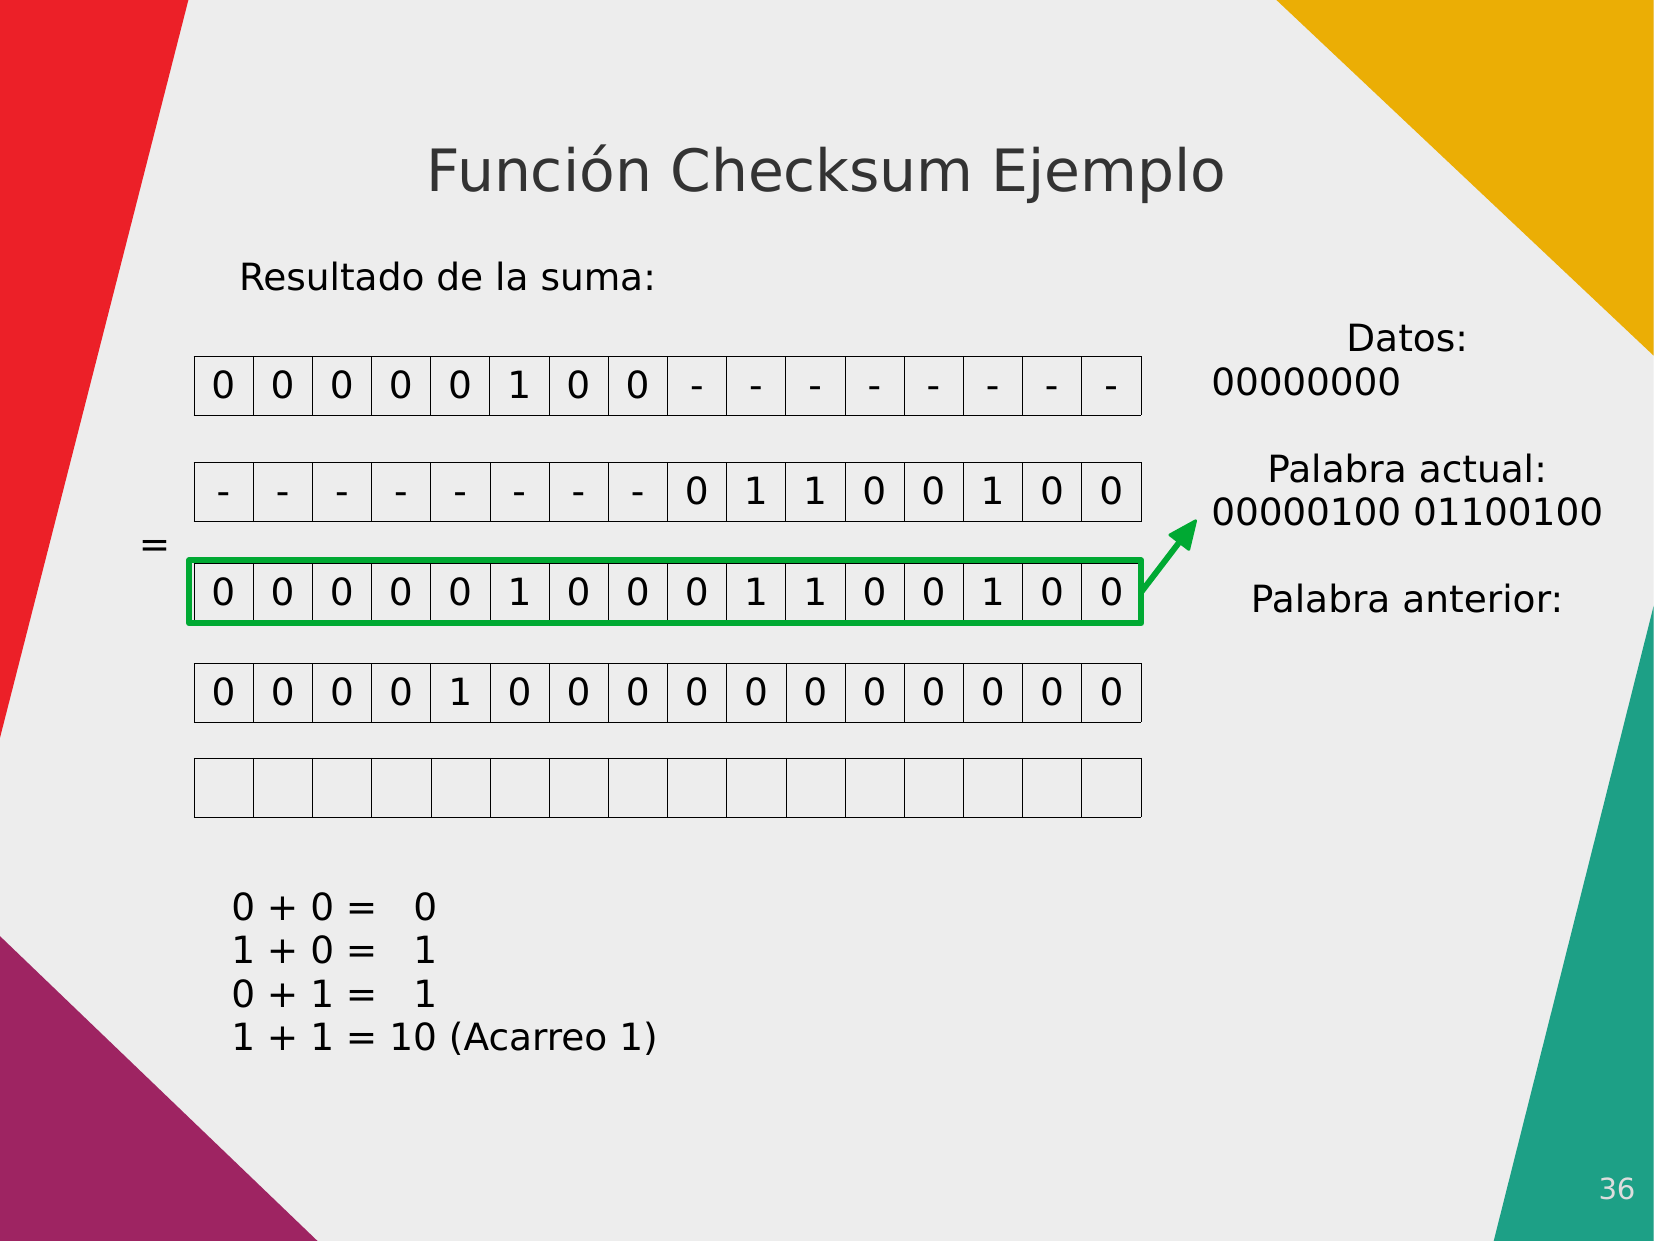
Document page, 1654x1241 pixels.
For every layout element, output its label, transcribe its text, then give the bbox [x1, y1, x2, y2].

text_box Datos: 00000000 Palabra actual: 00000100 01100100 Palabra anterior: [1196, 309, 1619, 977]
table_header 0 [609, 564, 667, 620]
title Función Checksum Ejemplo [114, 73, 1539, 271]
table_header 0 [254, 357, 312, 415]
table_header - [727, 357, 785, 415]
table_header 0 [609, 664, 667, 722]
table_header [609, 759, 667, 817]
table_header - [313, 463, 371, 521]
table_header - [786, 357, 845, 415]
table_header 0 [313, 357, 371, 415]
text_box Resultado de la suma: [224, 248, 672, 307]
table_header - [1082, 357, 1141, 415]
table_header - [905, 357, 963, 415]
table_header - [964, 357, 1022, 415]
table_header 0 [905, 664, 963, 722]
text_box 0 + 0 = 0 1 + 0 = 1 0 + 1 = 1 1 + 1 = 10 (Acarreo 1) [216, 877, 674, 1067]
table_header 0 [491, 664, 549, 722]
table_header 0 [313, 564, 371, 620]
table_header - [491, 463, 549, 521]
table_header 1 [727, 564, 785, 620]
table_header 1 [786, 463, 845, 521]
table_header 0 [1082, 664, 1141, 722]
table_header [727, 759, 786, 817]
table_header - [372, 463, 430, 521]
table_header - [609, 463, 667, 521]
table_header 0 [254, 664, 312, 722]
table_header [1082, 759, 1141, 817]
table_header 0 [964, 664, 1022, 722]
table_header 0 [550, 564, 608, 620]
table_header - [668, 357, 726, 415]
table_header 0 [254, 564, 312, 620]
table_header 0 [431, 357, 489, 415]
table_header - [431, 463, 490, 521]
table_header 0 [609, 357, 667, 415]
table_header 1 [727, 463, 785, 521]
table_header 0 [550, 357, 608, 415]
table_header 0 [550, 664, 608, 722]
table_header [668, 759, 726, 817]
table_header 0 [431, 564, 490, 620]
table_header 0 [668, 664, 726, 722]
table_header 0 [668, 463, 726, 521]
table_header 0 [1023, 664, 1081, 722]
table_header 1 [490, 357, 549, 415]
table_header 0 [372, 664, 430, 722]
table_header [905, 759, 963, 817]
table_header 1 [964, 463, 1022, 521]
table_header - [846, 357, 904, 415]
table_header [787, 759, 845, 817]
table_header 0 [668, 564, 726, 620]
table_header [846, 759, 904, 817]
table_header [254, 759, 312, 817]
table_header 0 [1023, 463, 1081, 521]
table_header 0 [195, 564, 253, 620]
table_header 0 [1082, 564, 1138, 620]
table_header 0 [905, 564, 963, 620]
table_header 0 [372, 357, 430, 415]
table_header 0 [313, 664, 371, 722]
table_header [195, 759, 253, 817]
table_header [313, 759, 371, 817]
table_header 1 [964, 564, 1022, 620]
table_header [964, 759, 1022, 817]
table_header 0 [1082, 463, 1141, 521]
table_header 1 [491, 564, 549, 620]
text_box = [124, 515, 186, 574]
table_header - [550, 463, 608, 521]
table_header - [195, 463, 253, 521]
table_header - [1023, 357, 1081, 415]
table_header [372, 759, 431, 817]
table_header 0 [1023, 564, 1081, 620]
table_header 1 [786, 564, 845, 620]
table_header 0 [727, 664, 786, 722]
table_header 0 [905, 463, 963, 521]
table_header 0 [787, 664, 845, 722]
table_header 0 [195, 357, 253, 415]
table_header [1023, 759, 1081, 817]
table_header 0 [846, 564, 904, 620]
table_header 0 [195, 664, 253, 722]
table_header [550, 759, 608, 817]
table_header 0 [846, 664, 904, 722]
table_header - [254, 463, 312, 521]
table_header [491, 759, 549, 817]
table_header 0 [372, 564, 430, 620]
table_header [432, 759, 490, 817]
table_header 1 [431, 664, 490, 722]
table_header 0 [846, 463, 904, 521]
